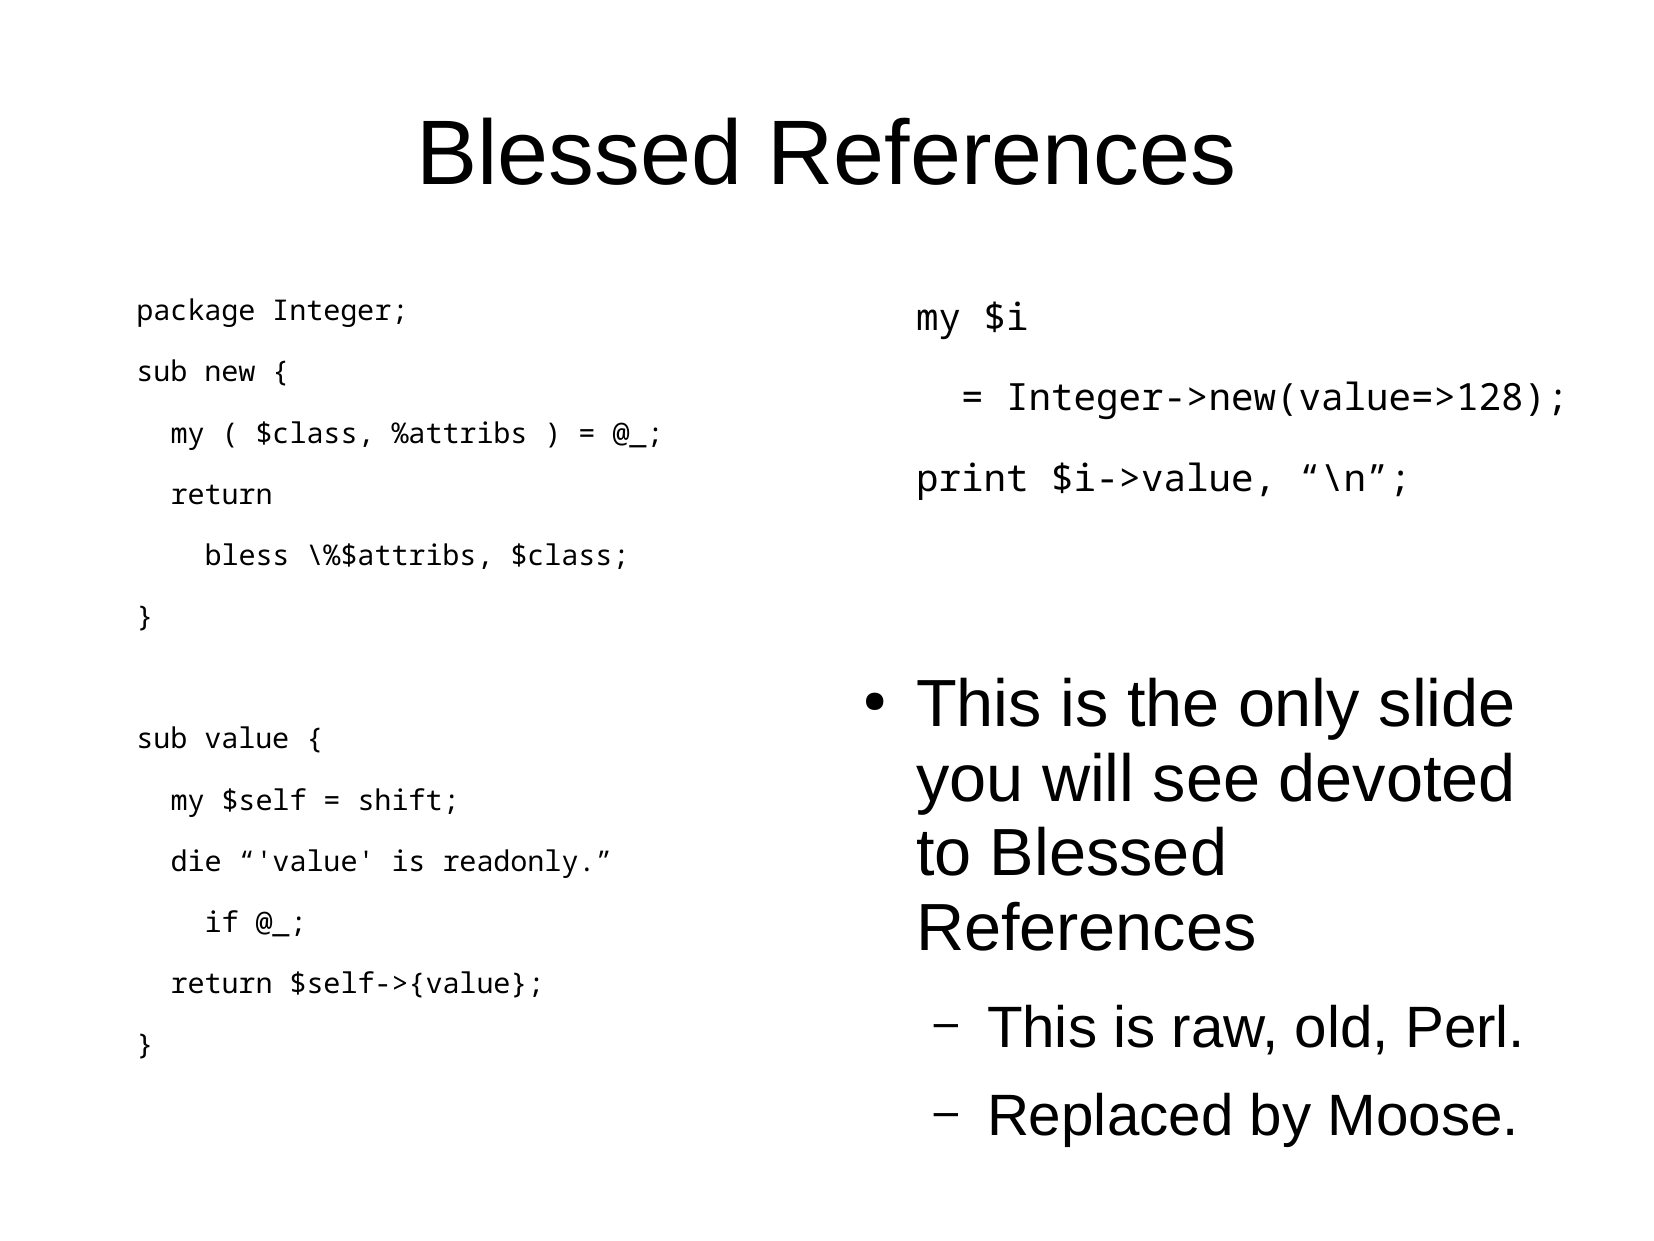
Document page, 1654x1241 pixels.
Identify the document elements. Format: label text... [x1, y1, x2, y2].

list my $i = Integer->new(value=>128); print $i->value, “\n”; [845, 290, 1572, 634]
title Blessed References [82, 49, 1571, 257]
list package Integer; sub new { my ( $class, %attribs ) = @_; return bless \%$attribs, $class; } sub value { my $self = shift; die “'value' is readonly.” if @_; return $self->{value}; } [82, 290, 809, 1066]
list This is the only slide you will see devoted to Blessed References This is raw, old, Perl. Replaced by Moose. [845, 665, 1572, 1171]
